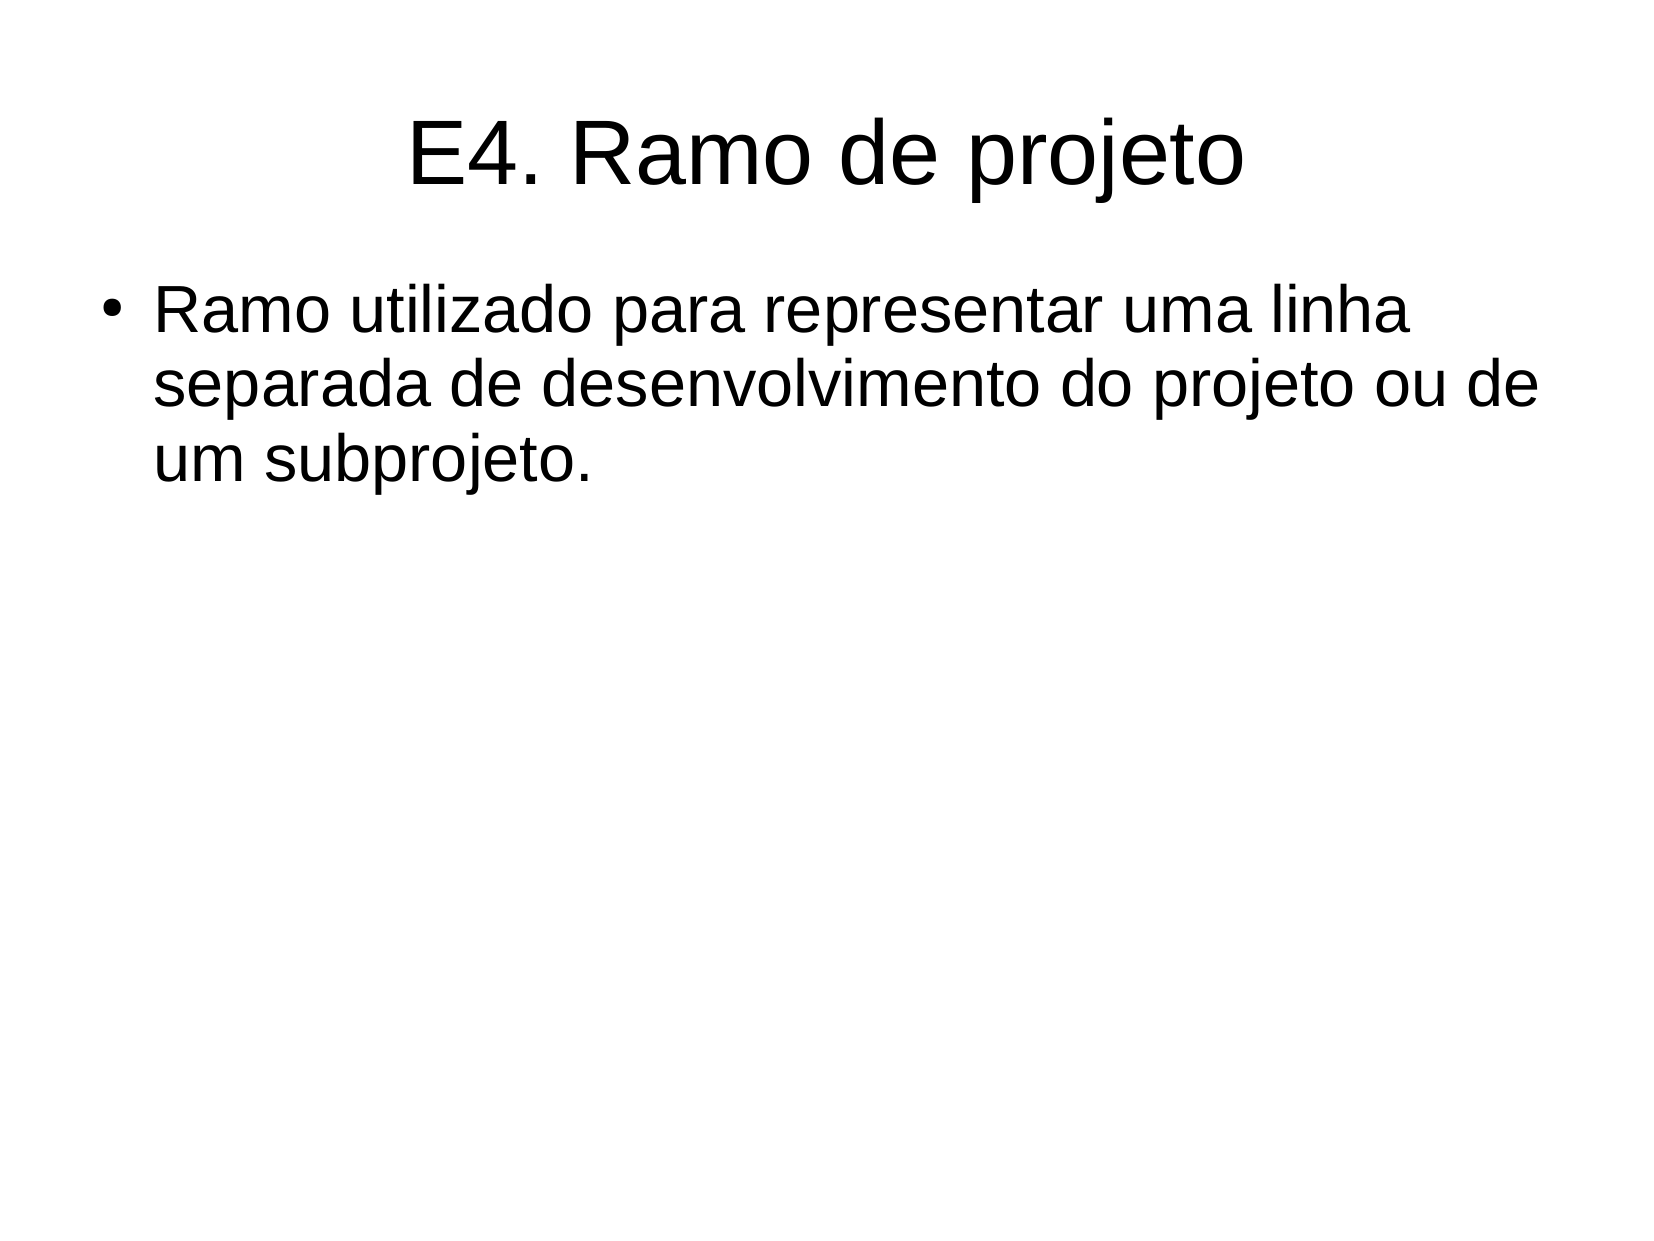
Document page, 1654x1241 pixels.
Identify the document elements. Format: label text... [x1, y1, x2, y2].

title E4. Ramo de projeto [82, 49, 1571, 257]
list Ramo utilizado para representar uma linha separada de desenvolvimento do projeto ou de um subprojeto. [82, 271, 1571, 991]
